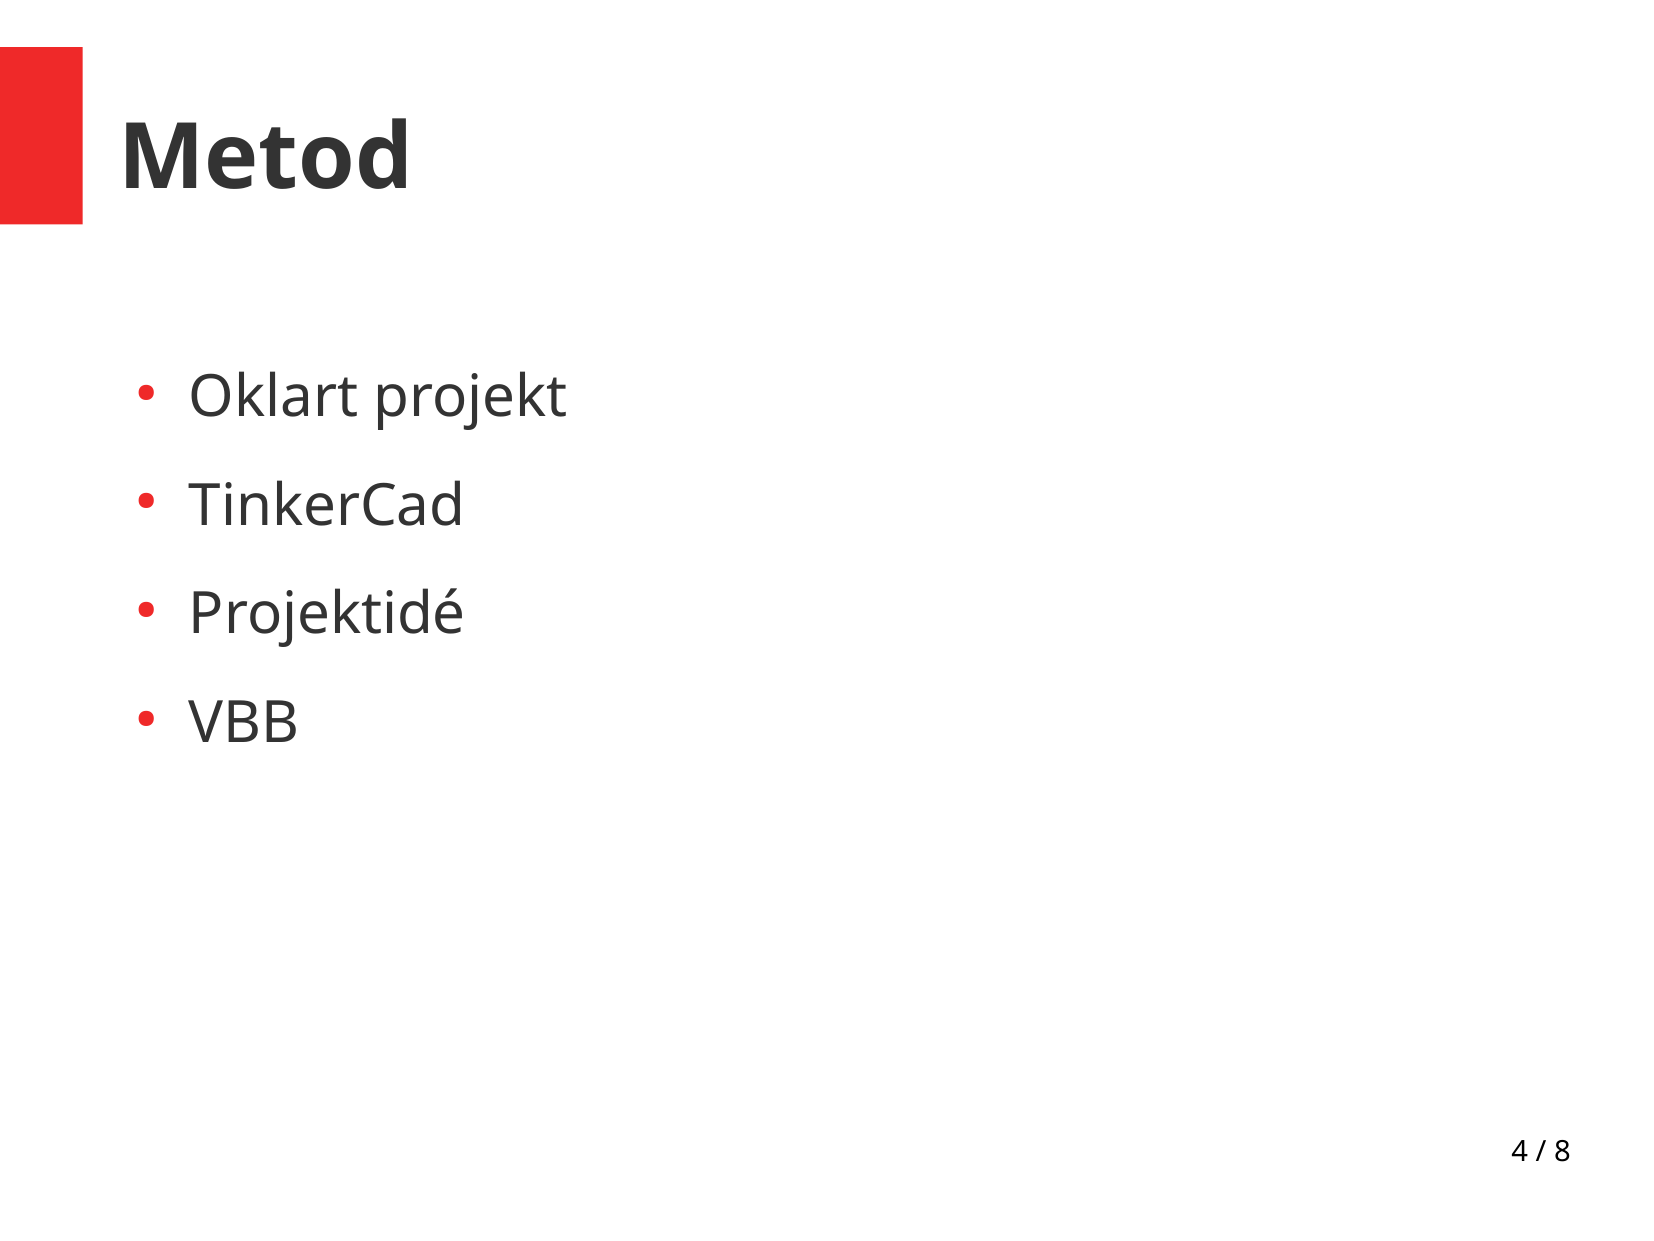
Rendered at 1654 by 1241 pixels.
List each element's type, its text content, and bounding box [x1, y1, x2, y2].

title Metod [118, 49, 1571, 257]
list Oklart projekt TinkerCad Projektidé VBB [118, 354, 1536, 1074]
